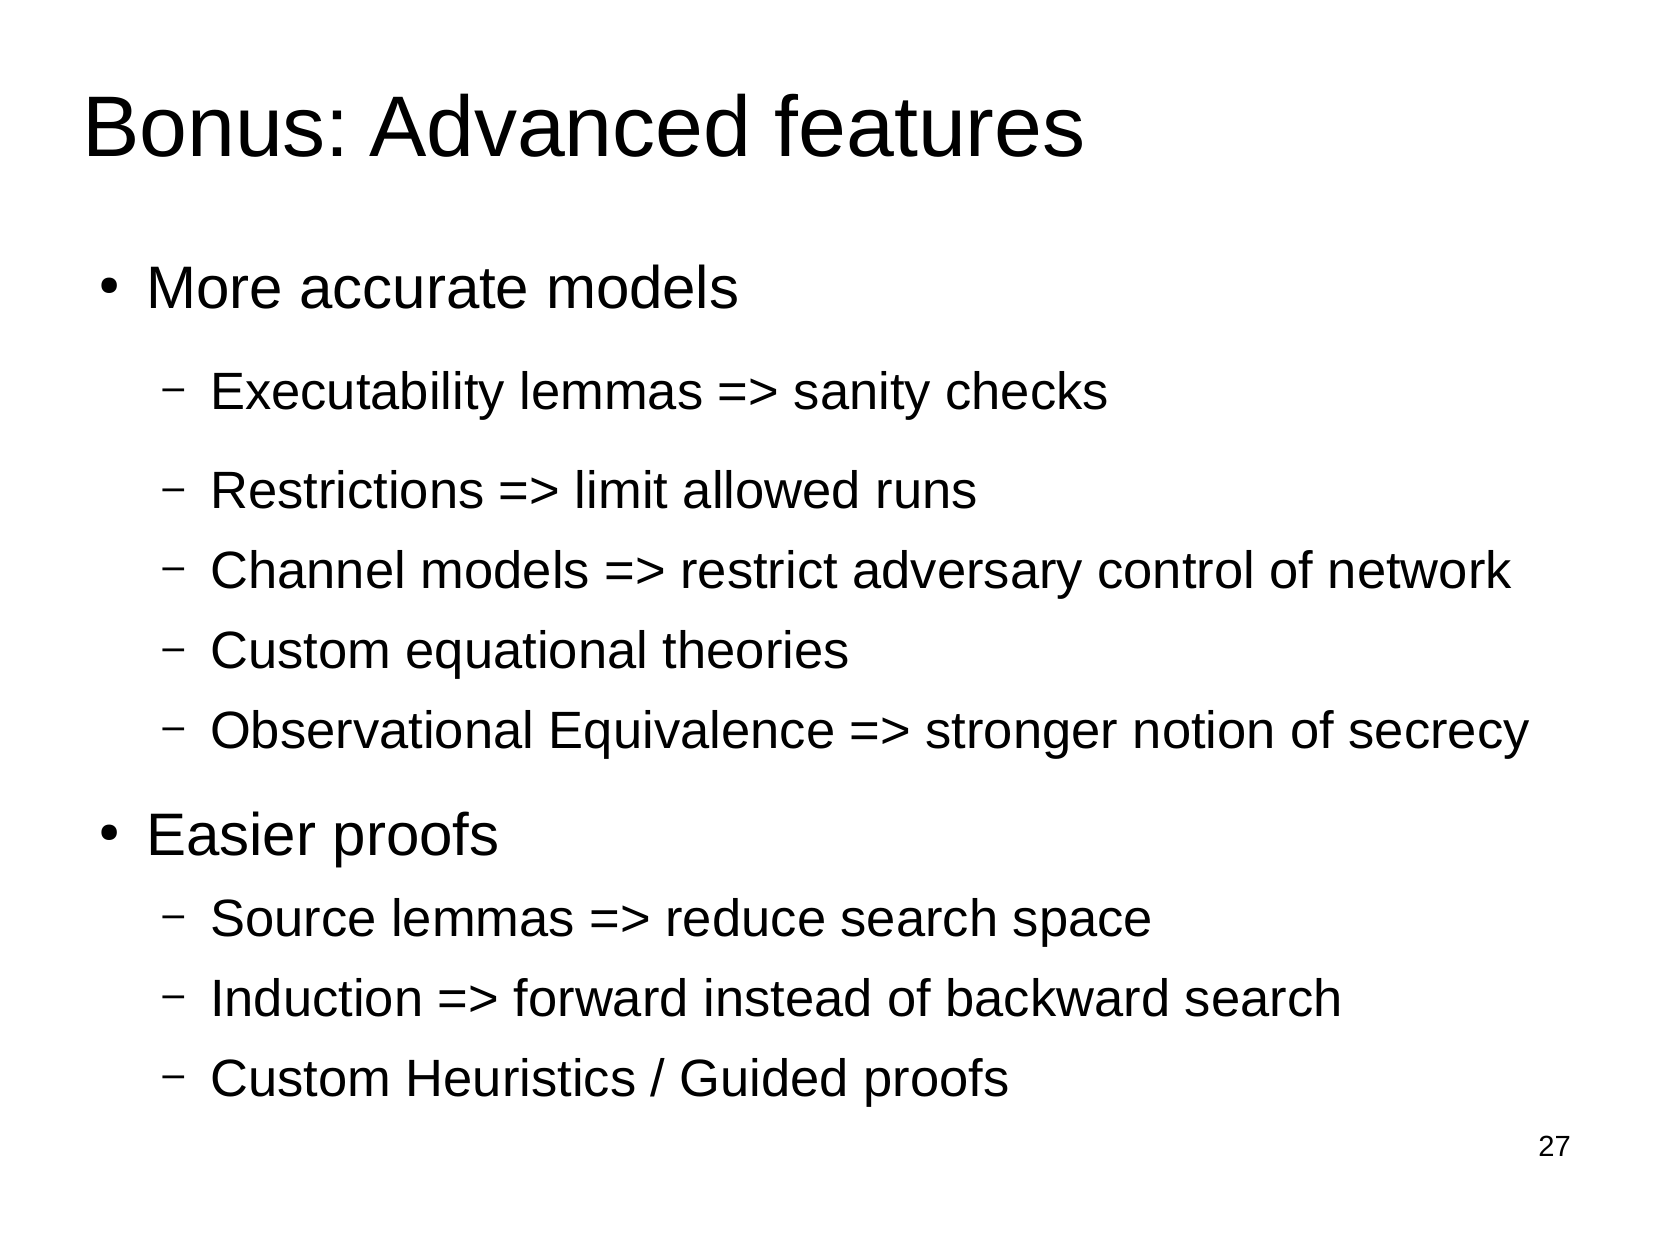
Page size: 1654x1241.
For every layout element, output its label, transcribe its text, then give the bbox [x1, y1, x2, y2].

list More accurate models Executability lemmas => sanity checks Restrictions => limit allowed runs Channel models => restrict adversary control of network Custom equational theories Observational Equivalence => stronger notion of secrecy Easier proofs Source lemmas => reduce search space Induction => forward instead of backward search Custom Heuristics / Guided proofs [82, 253, 1571, 1118]
title Bonus: Advanced features [82, 49, 1571, 204]
